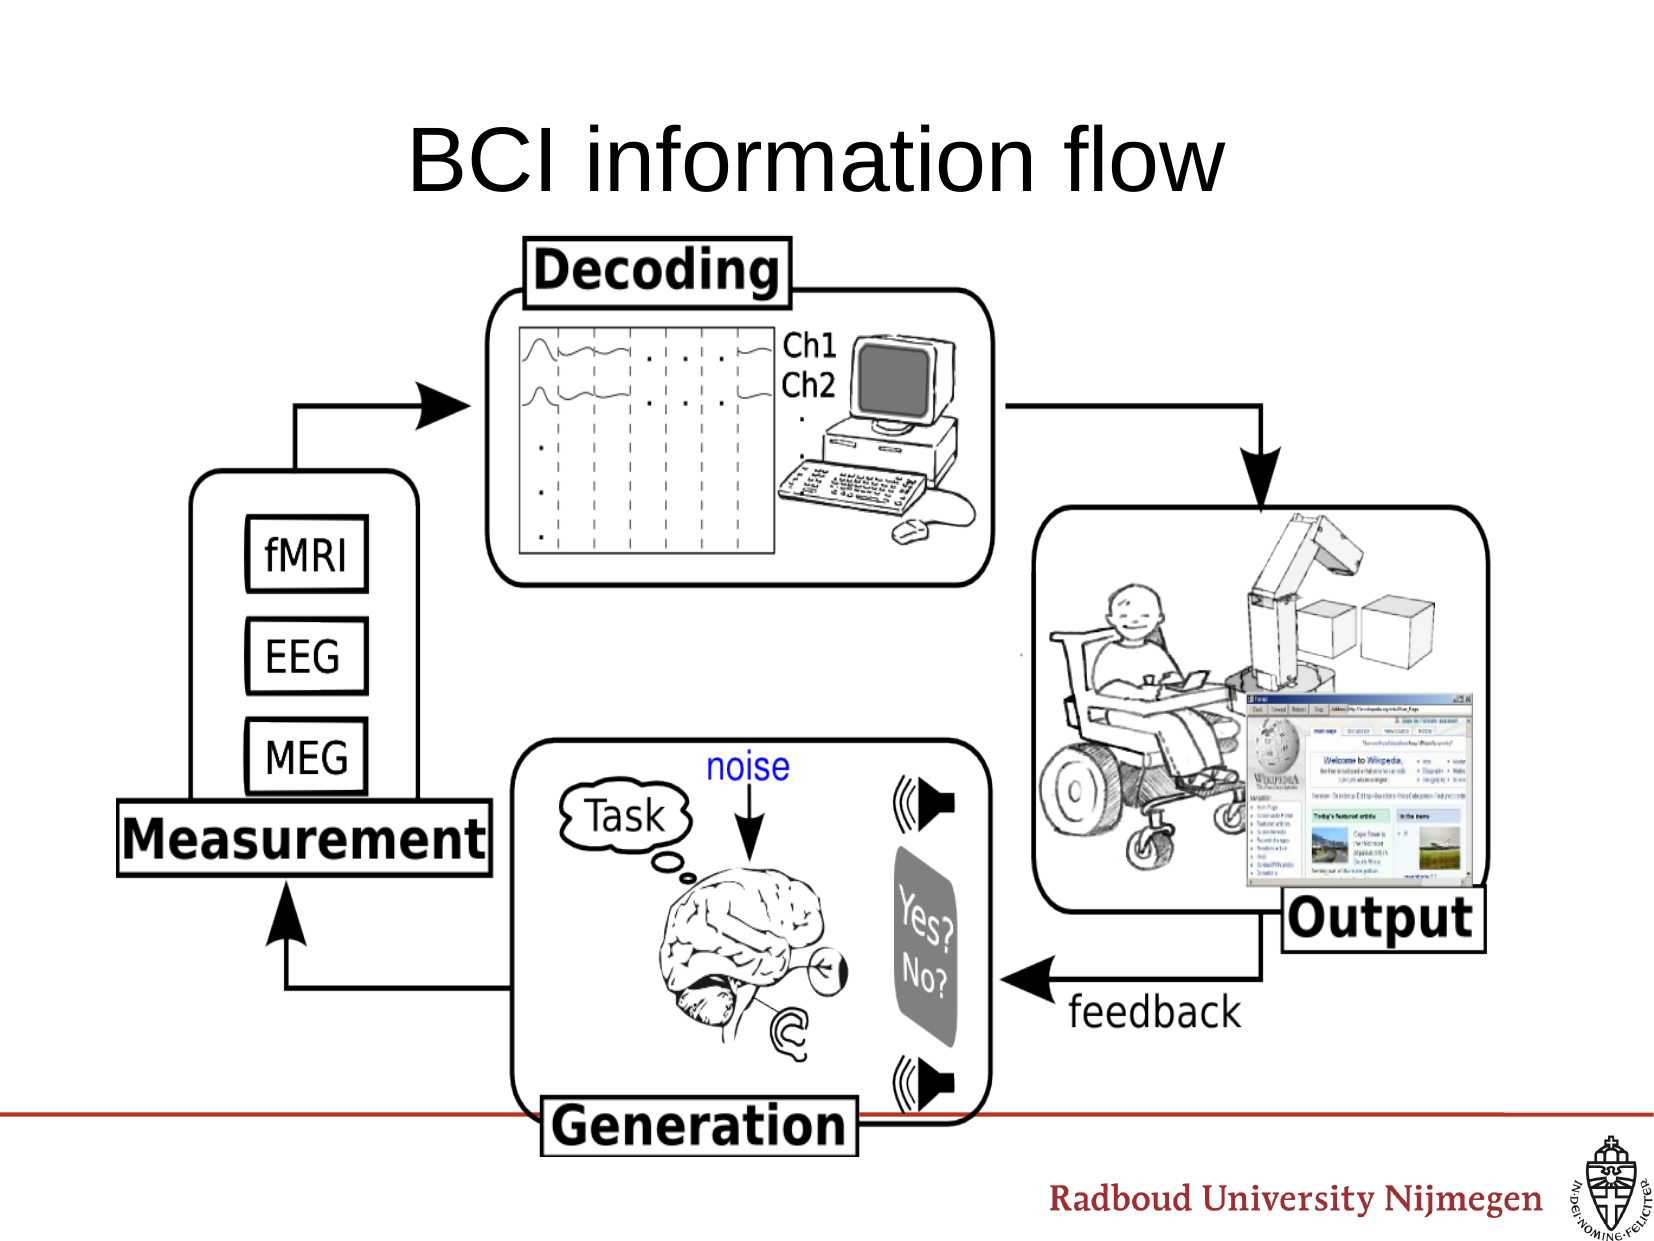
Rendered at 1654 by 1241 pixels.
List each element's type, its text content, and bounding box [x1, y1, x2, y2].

title BCI information flow [114, 91, 1520, 227]
picture [116, 233, 1654, 1241]
